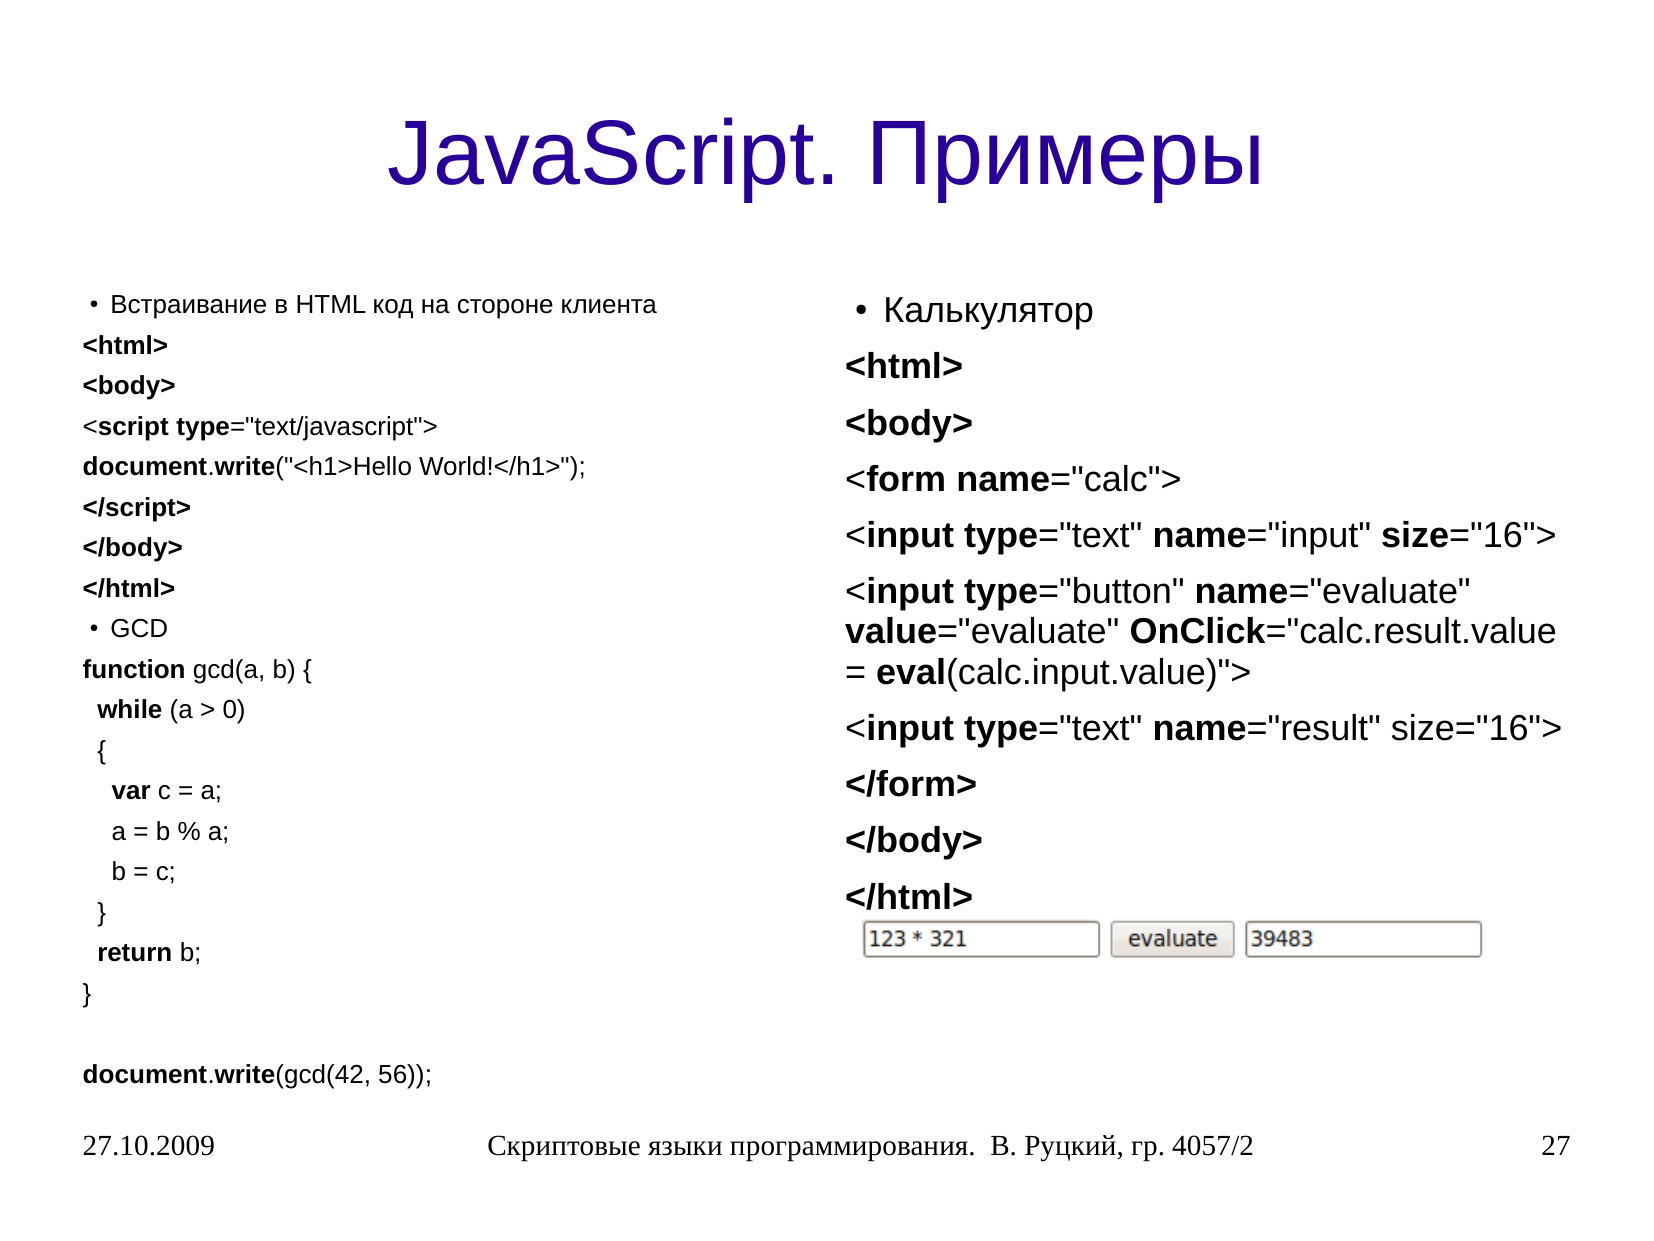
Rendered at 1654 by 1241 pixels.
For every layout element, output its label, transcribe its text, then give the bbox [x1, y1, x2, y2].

list Калькулятор <html> <body> <form name="calc"> <input type="text" name="input" size="16"> <input type="button" name="evaluate" value="evaluate" OnClick="calc.result.value = eval(calc.input.value)"> <input type="text" name="result" size="16"> </form> </body> </html> [845, 290, 1572, 945]
picture [856, 915, 1490, 964]
title JavaScript. Примеры [82, 49, 1571, 257]
list Встраивание в HTML код на стороне клиента <html> <body> <script type="text/javascript"> document.write("<h1>Hello World!</h1>"); </script> </body> </html> GCD function gcd(a, b) { while (a > 0) { var c = a; a = b % a; b = c; } return b; } document.write(gcd(42, 56)); [82, 290, 809, 1109]
